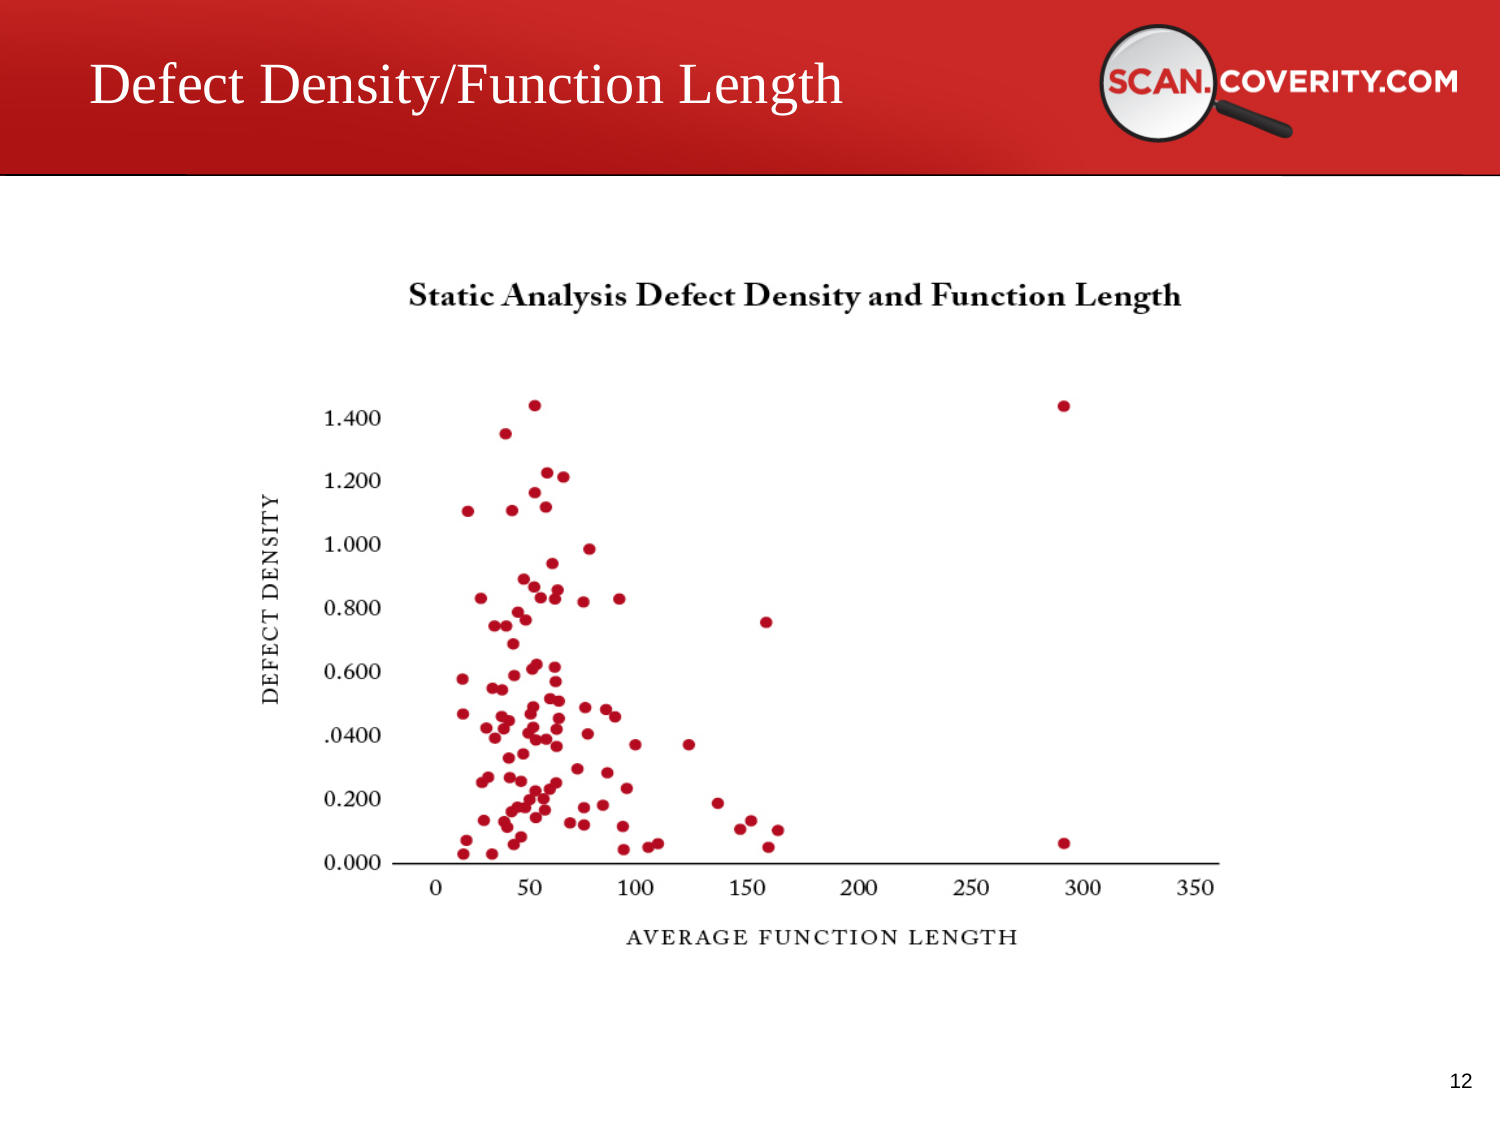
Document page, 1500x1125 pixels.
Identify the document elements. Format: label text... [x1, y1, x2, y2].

picture [0, 0, 1500, 174]
title Defect Density/Function Length [74, 24, 1100, 143]
picture [174, 224, 1375, 1013]
